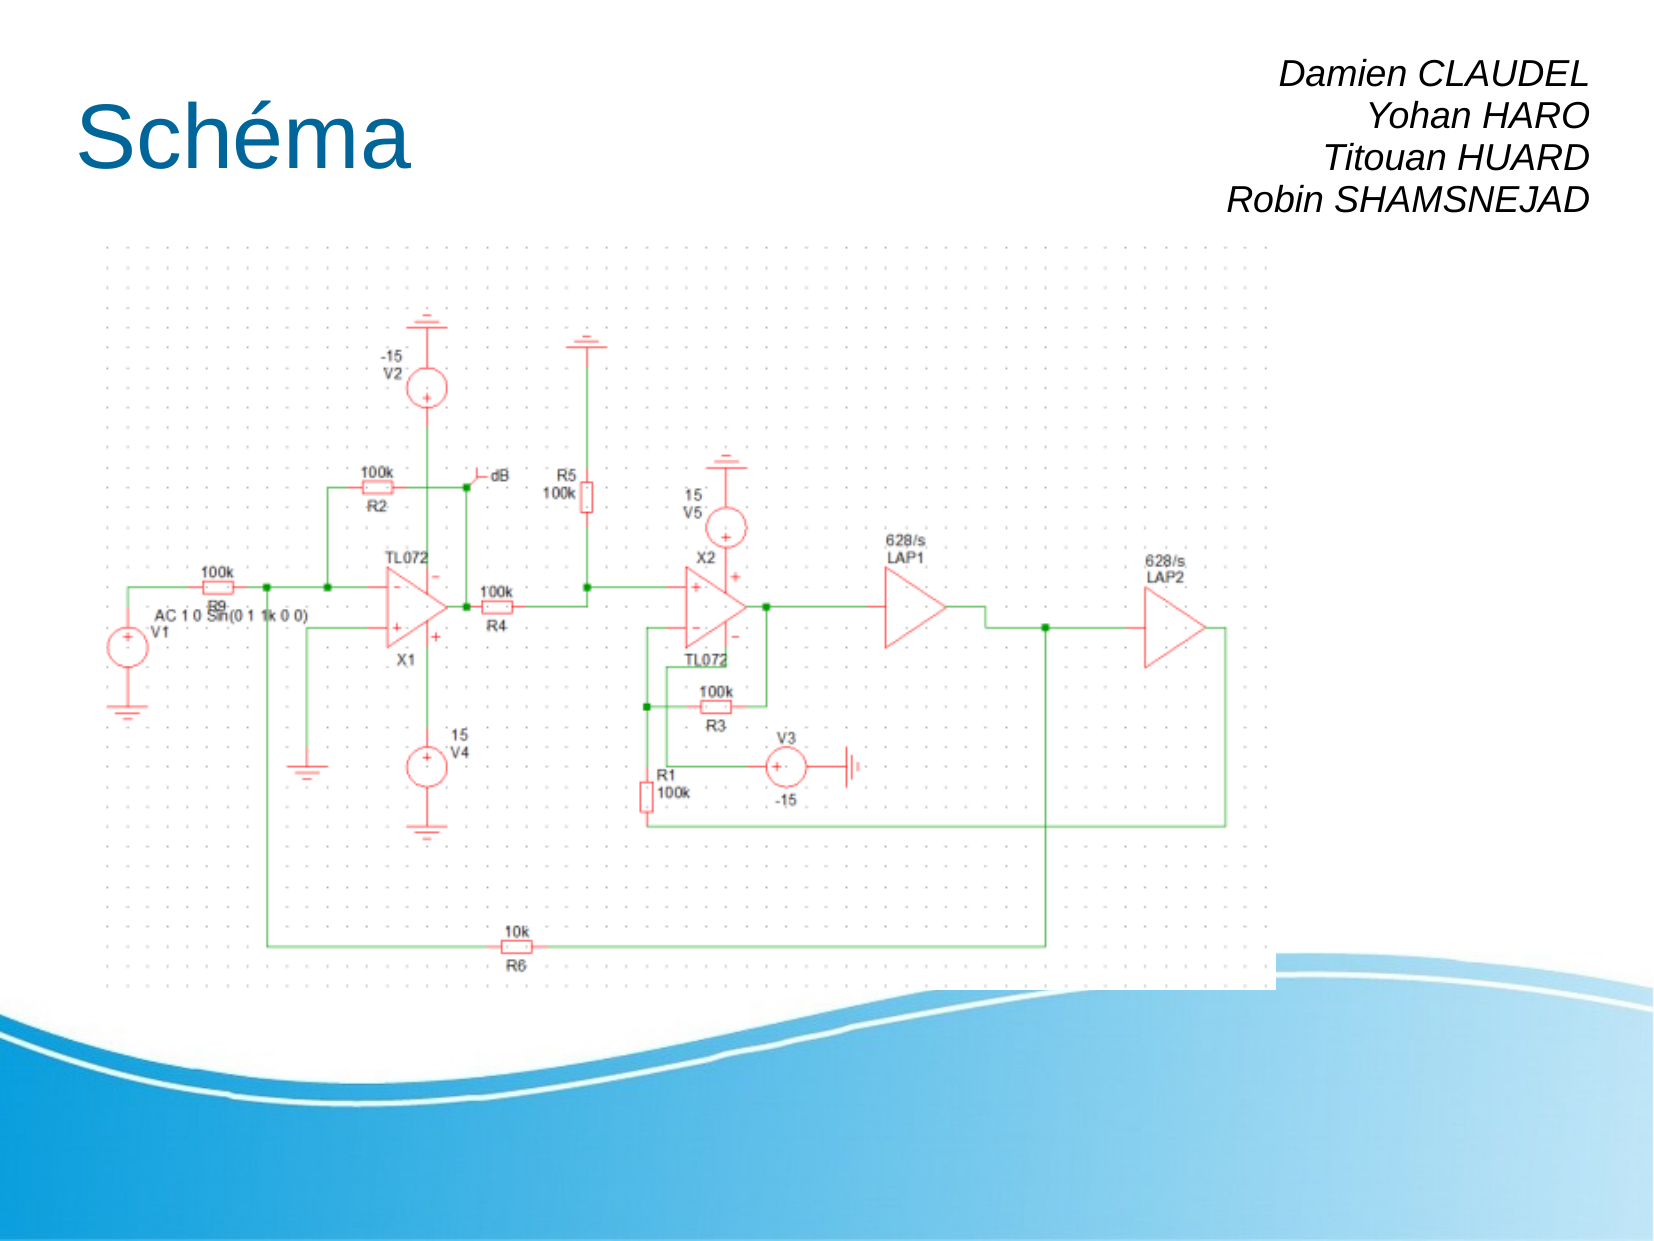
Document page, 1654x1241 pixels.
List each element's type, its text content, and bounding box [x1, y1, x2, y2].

text_box Damien CLAUDEL Yohan HARO Titouan HUARD Robin SHAMSNEJAD [1065, 45, 1606, 228]
title Schéma [75, 32, 931, 241]
picture [0, 233, 1654, 1241]
